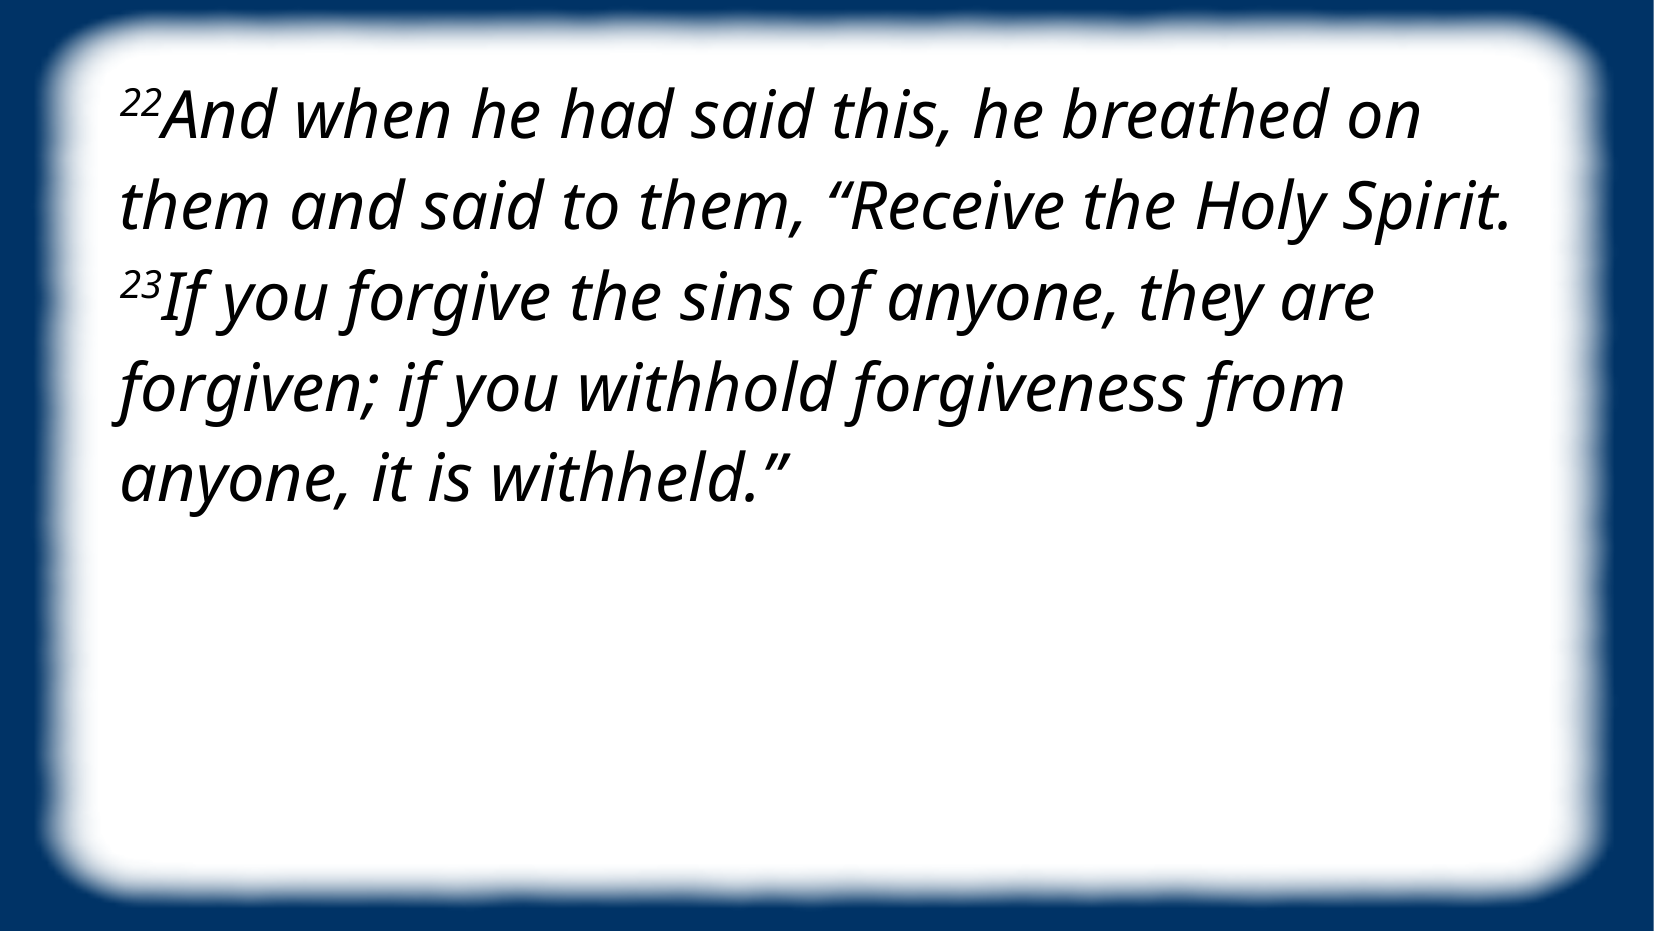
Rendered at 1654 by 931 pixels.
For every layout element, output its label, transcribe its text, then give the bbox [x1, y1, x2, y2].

text_box 22And when he had said this, he breathed on them and said to them, “Receive the Holy Spirit. 23If you forgive the sins of anyone, they are forgiven; if you withhold forgiveness from anyone, it is withheld.” [105, 60, 1546, 519]
picture [0, 0, 1654, 931]
